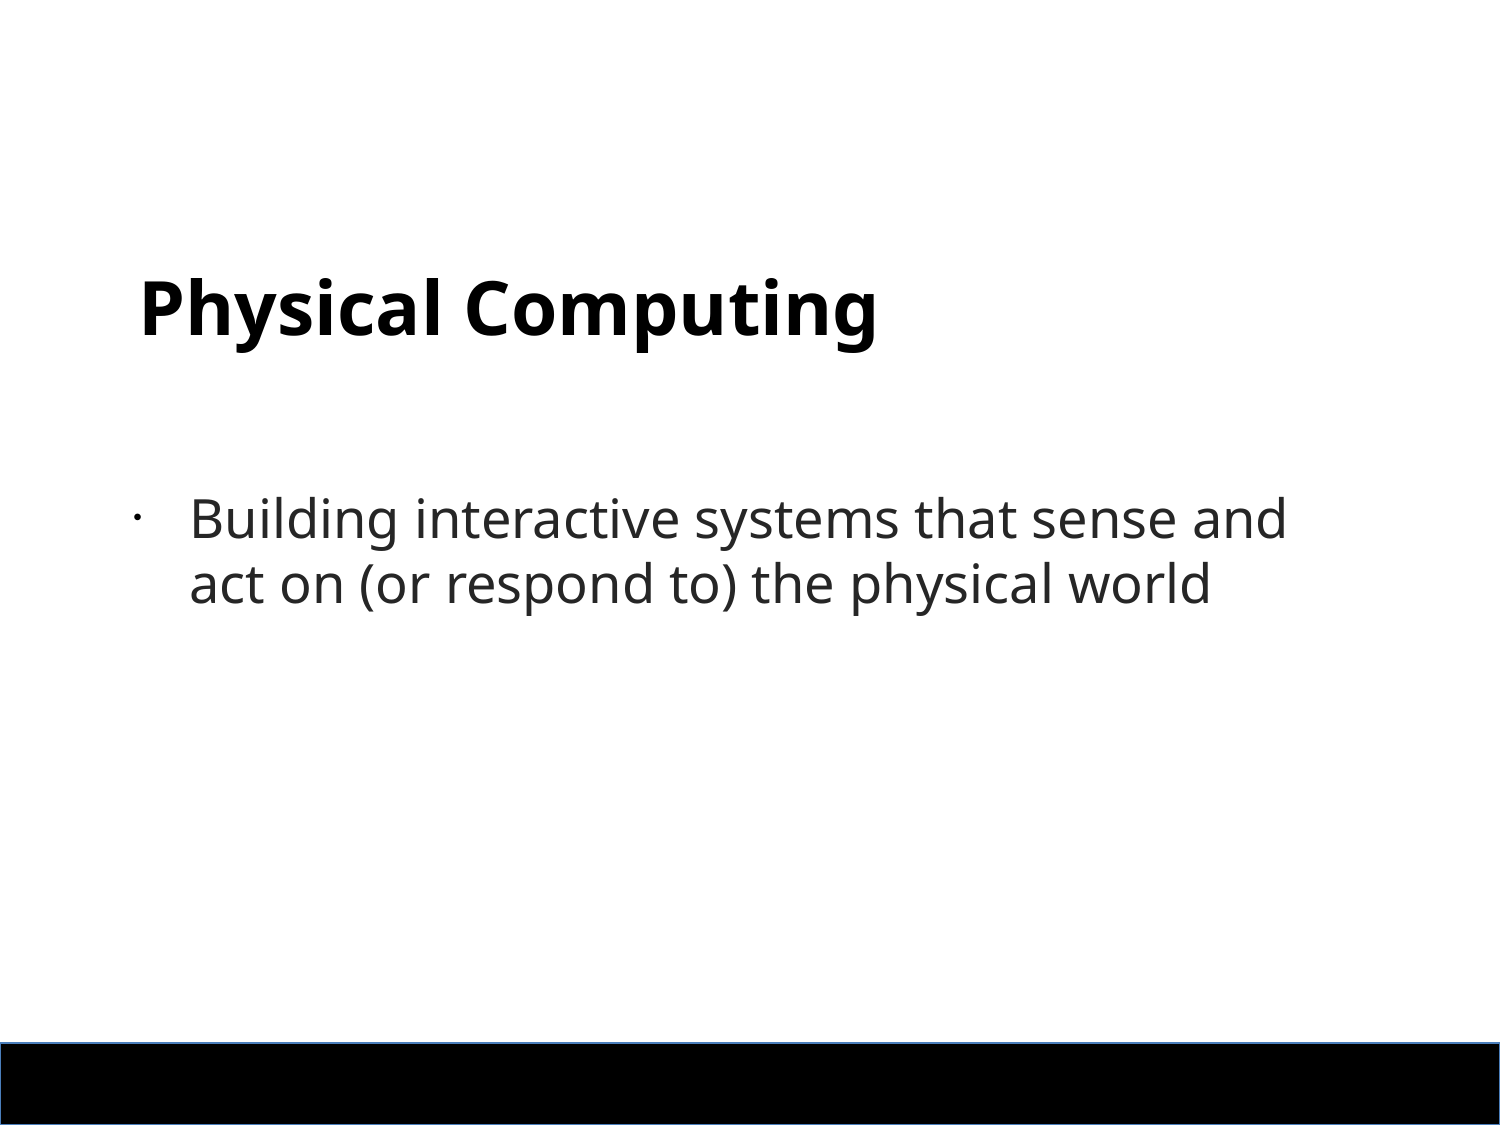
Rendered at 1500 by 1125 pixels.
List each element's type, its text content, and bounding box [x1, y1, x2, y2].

title Physical Computing [123, 253, 1399, 477]
list Building interactive systems that sense and act on (or respond to) the physical world [118, 476, 1394, 723]
